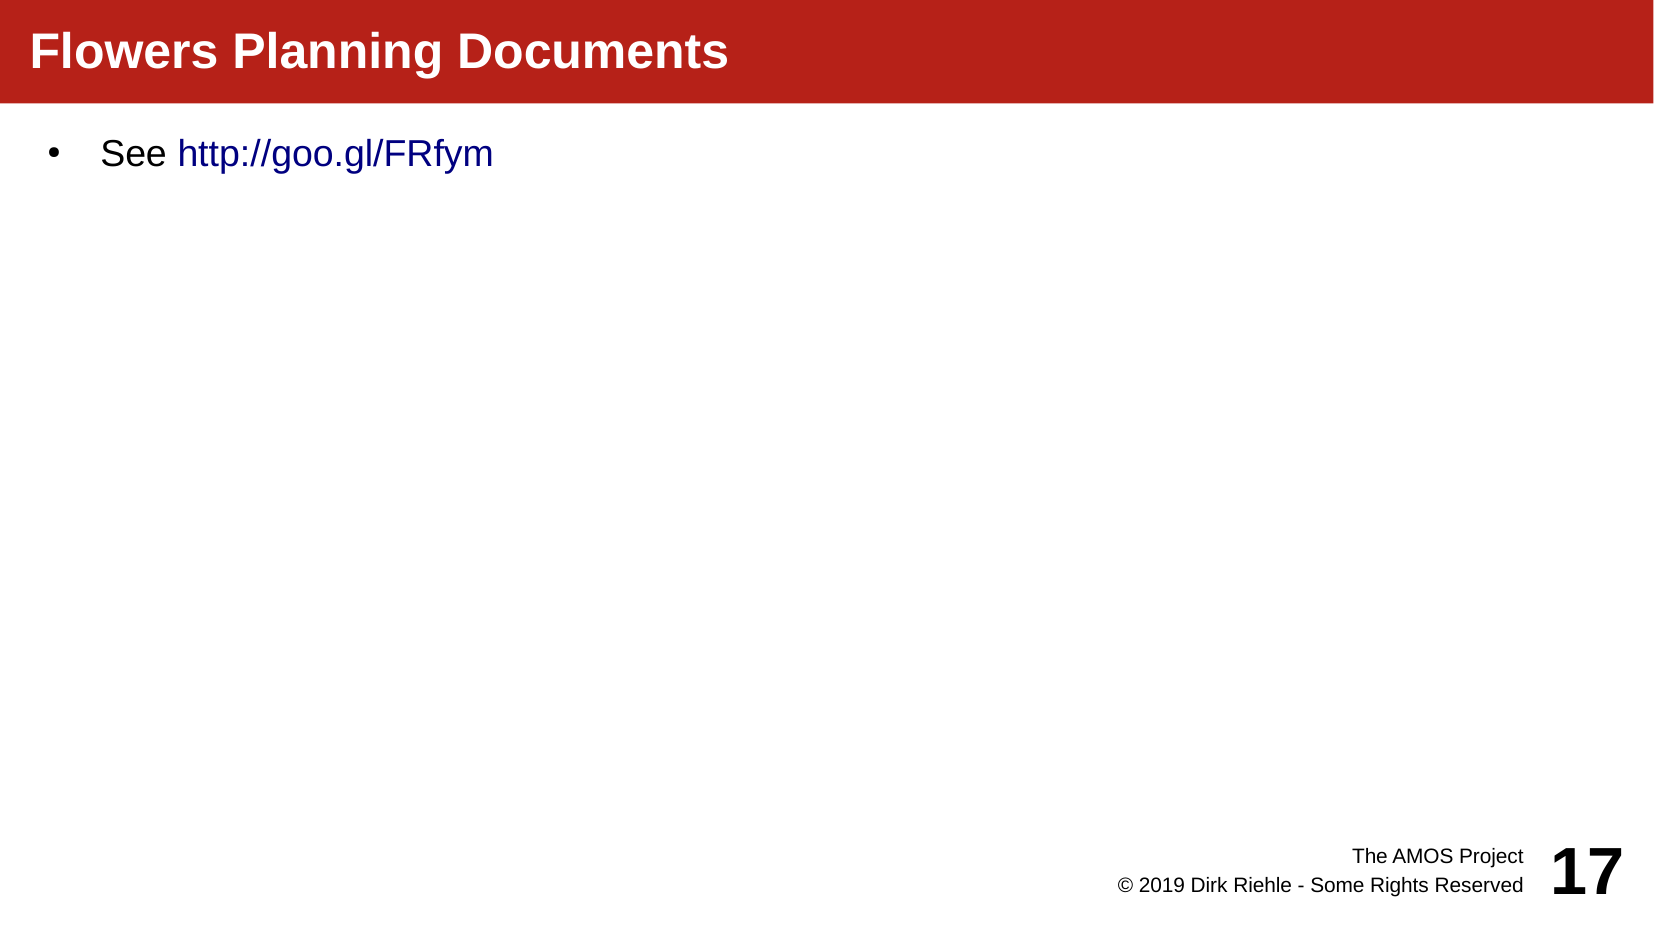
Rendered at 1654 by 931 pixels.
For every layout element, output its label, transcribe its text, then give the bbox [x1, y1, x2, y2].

list See http://goo.gl/FRfym [29, 132, 1625, 798]
title Flowers Planning Documents [0, 0, 1654, 104]
